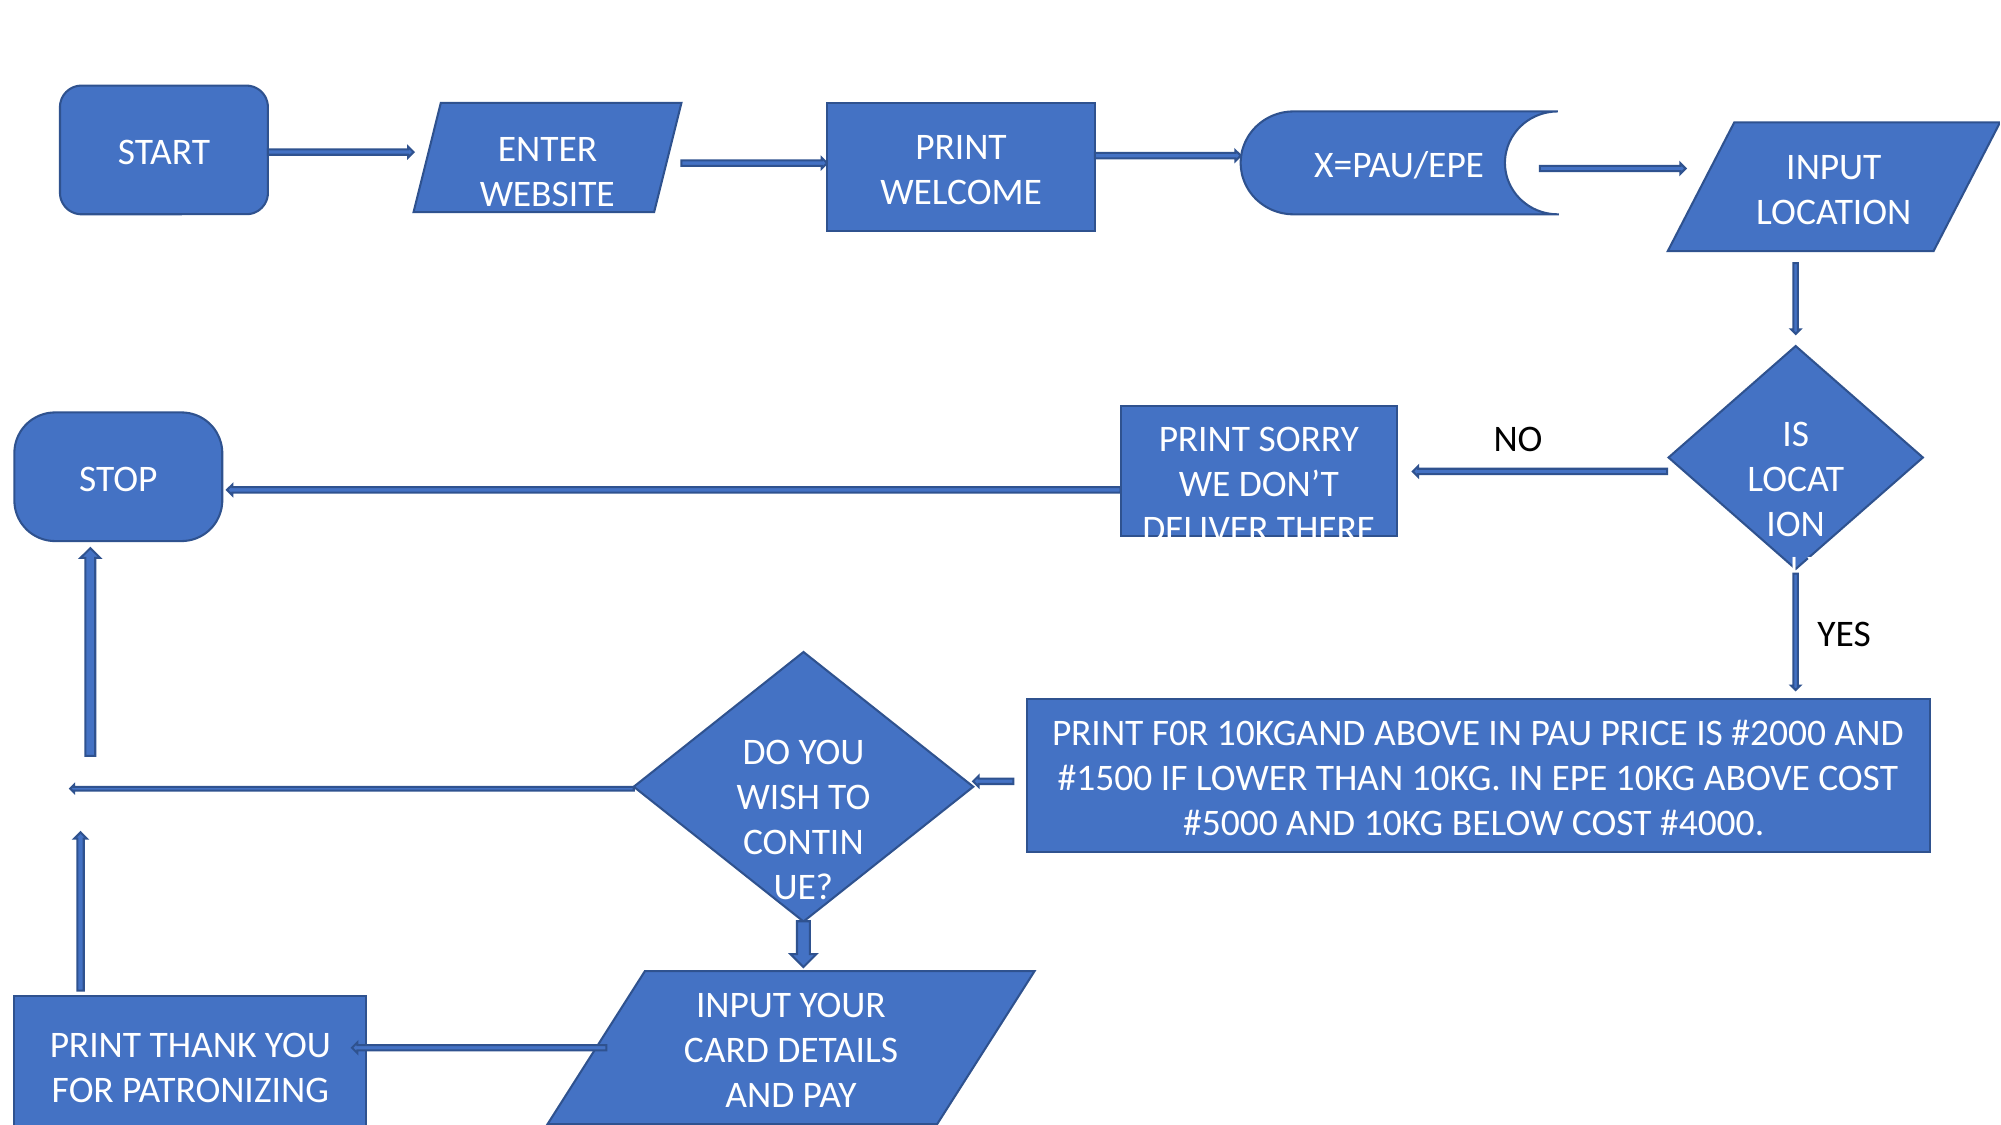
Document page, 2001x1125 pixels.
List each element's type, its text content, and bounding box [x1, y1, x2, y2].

text_box INPUT YOUR CARD DETAILS AND PAY [547, 971, 1035, 1125]
text_box NO [1478, 406, 1559, 468]
text_box PRINT WELCOME [827, 103, 1095, 231]
text_box DO YOU WISH TO CONTINUE? [634, 652, 974, 921]
text_box [790, 921, 817, 968]
text_box PRINT F0R 10KGAND ABOVE IN PAU PRICE IS #2000 AND #1500 IF LOWER THAN 10KG. IN EPE 10KG ABOVE COST #5000 AND 10KG BELOW COST #4000. [1027, 699, 1930, 852]
text_box [1094, 150, 1241, 161]
text_box START [60, 85, 268, 215]
text_box [1539, 163, 1686, 174]
text_box [267, 146, 414, 158]
text_box [70, 784, 634, 793]
text_box [1412, 466, 1668, 477]
text_box [74, 832, 87, 991]
text_box X=PAU/EPE [1240, 111, 1558, 215]
text_box YES [1802, 601, 1887, 663]
text_box PRINT THANK YOU FOR PATRONIZING [14, 996, 366, 1125]
text_box INPUT LOCATION [1667, 122, 2000, 252]
text_box STOP [14, 412, 223, 542]
text_box [973, 775, 1014, 787]
text_box [227, 484, 1121, 496]
text_box [1791, 263, 1801, 334]
text_box [80, 548, 101, 756]
text_box [681, 157, 827, 169]
text_box ENTER WEBSITE [413, 102, 682, 213]
text_box IS LOCATION IN X [1668, 346, 1923, 569]
text_box PRINT SORRY WE DON’T DELIVER THERE [1121, 406, 1397, 536]
text_box [1791, 573, 1801, 691]
text_box [351, 1042, 607, 1054]
